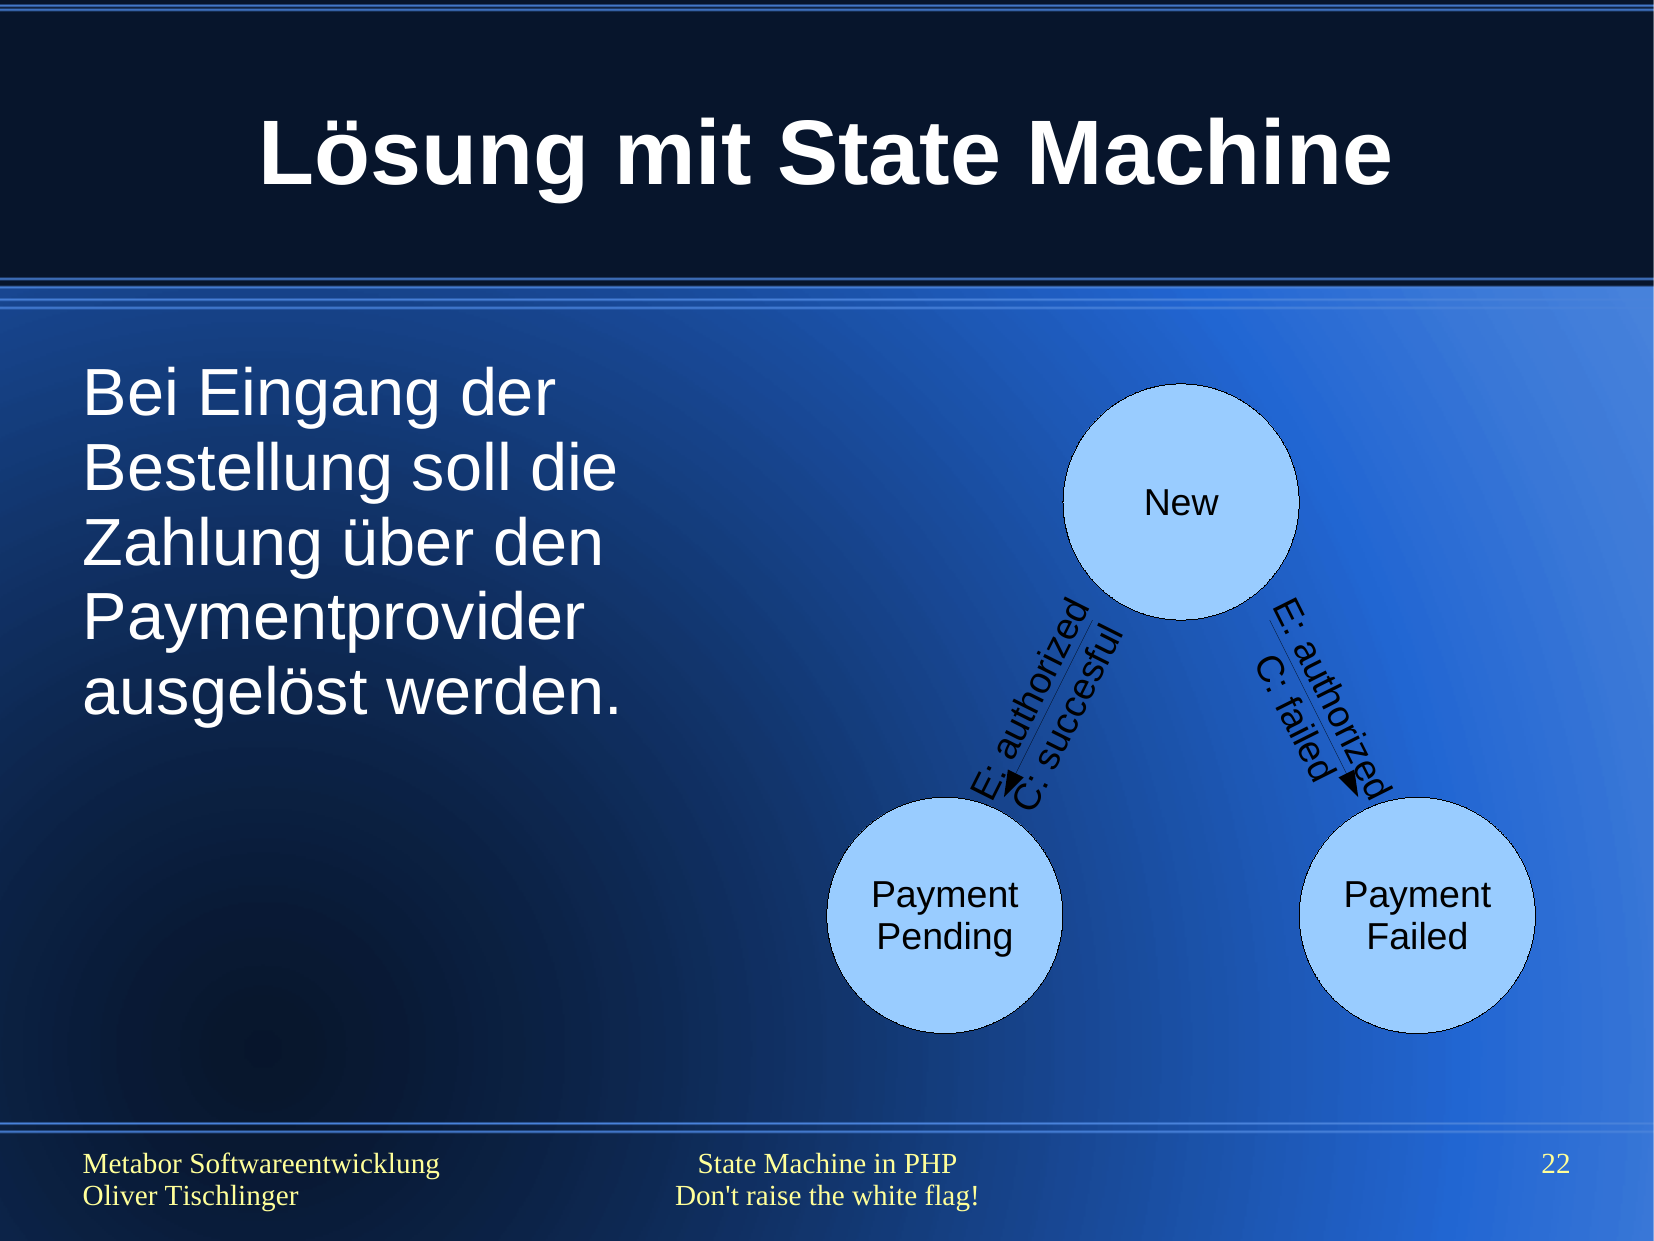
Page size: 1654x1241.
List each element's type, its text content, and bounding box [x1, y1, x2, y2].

text_box Payment Failed [1299, 797, 1536, 1034]
text_box New [1062, 383, 1300, 621]
picture [0, 0, 1654, 1241]
text_box Payment Pending [826, 797, 1063, 1034]
title Lösung mit State Machine [82, 49, 1571, 257]
list Bei Eingang der Bestellung soll die Zahlung über den Paymentprovider ausgelöst werden. [82, 355, 809, 1058]
